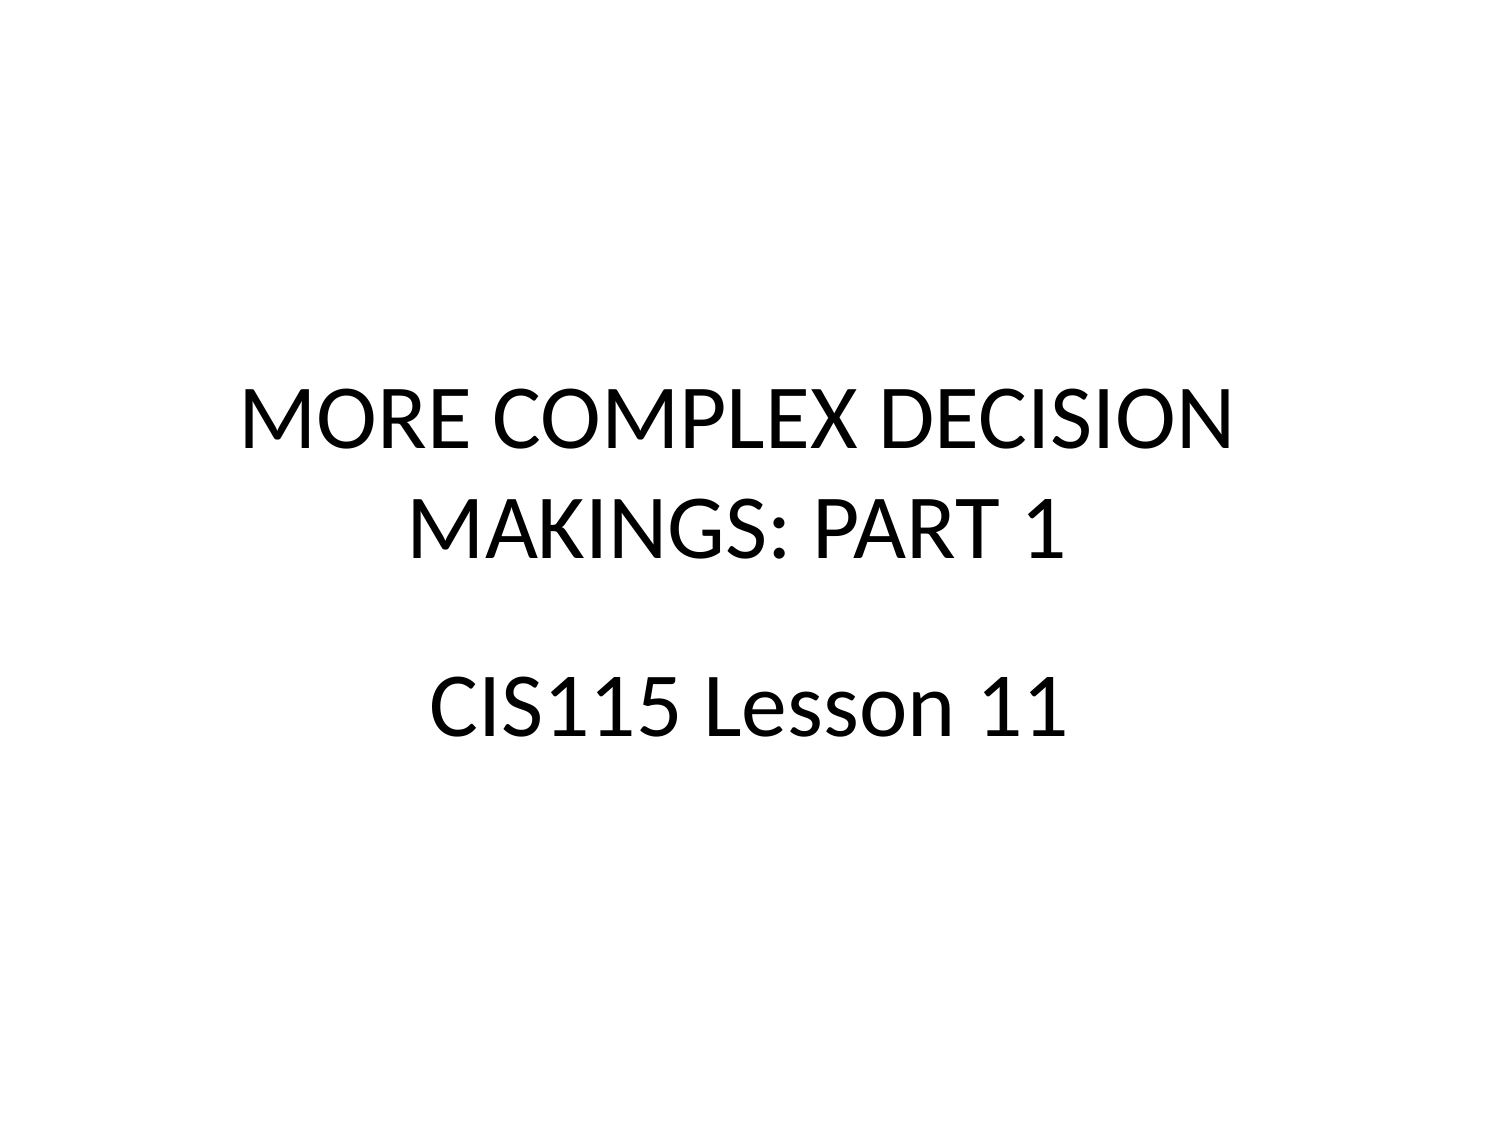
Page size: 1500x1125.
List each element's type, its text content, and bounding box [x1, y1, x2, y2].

title MORE COMPLEX DECISION MAKINGS: PART 1 [75, 349, 1400, 591]
subtitle CIS115 Lesson 11 [225, 637, 1275, 925]
